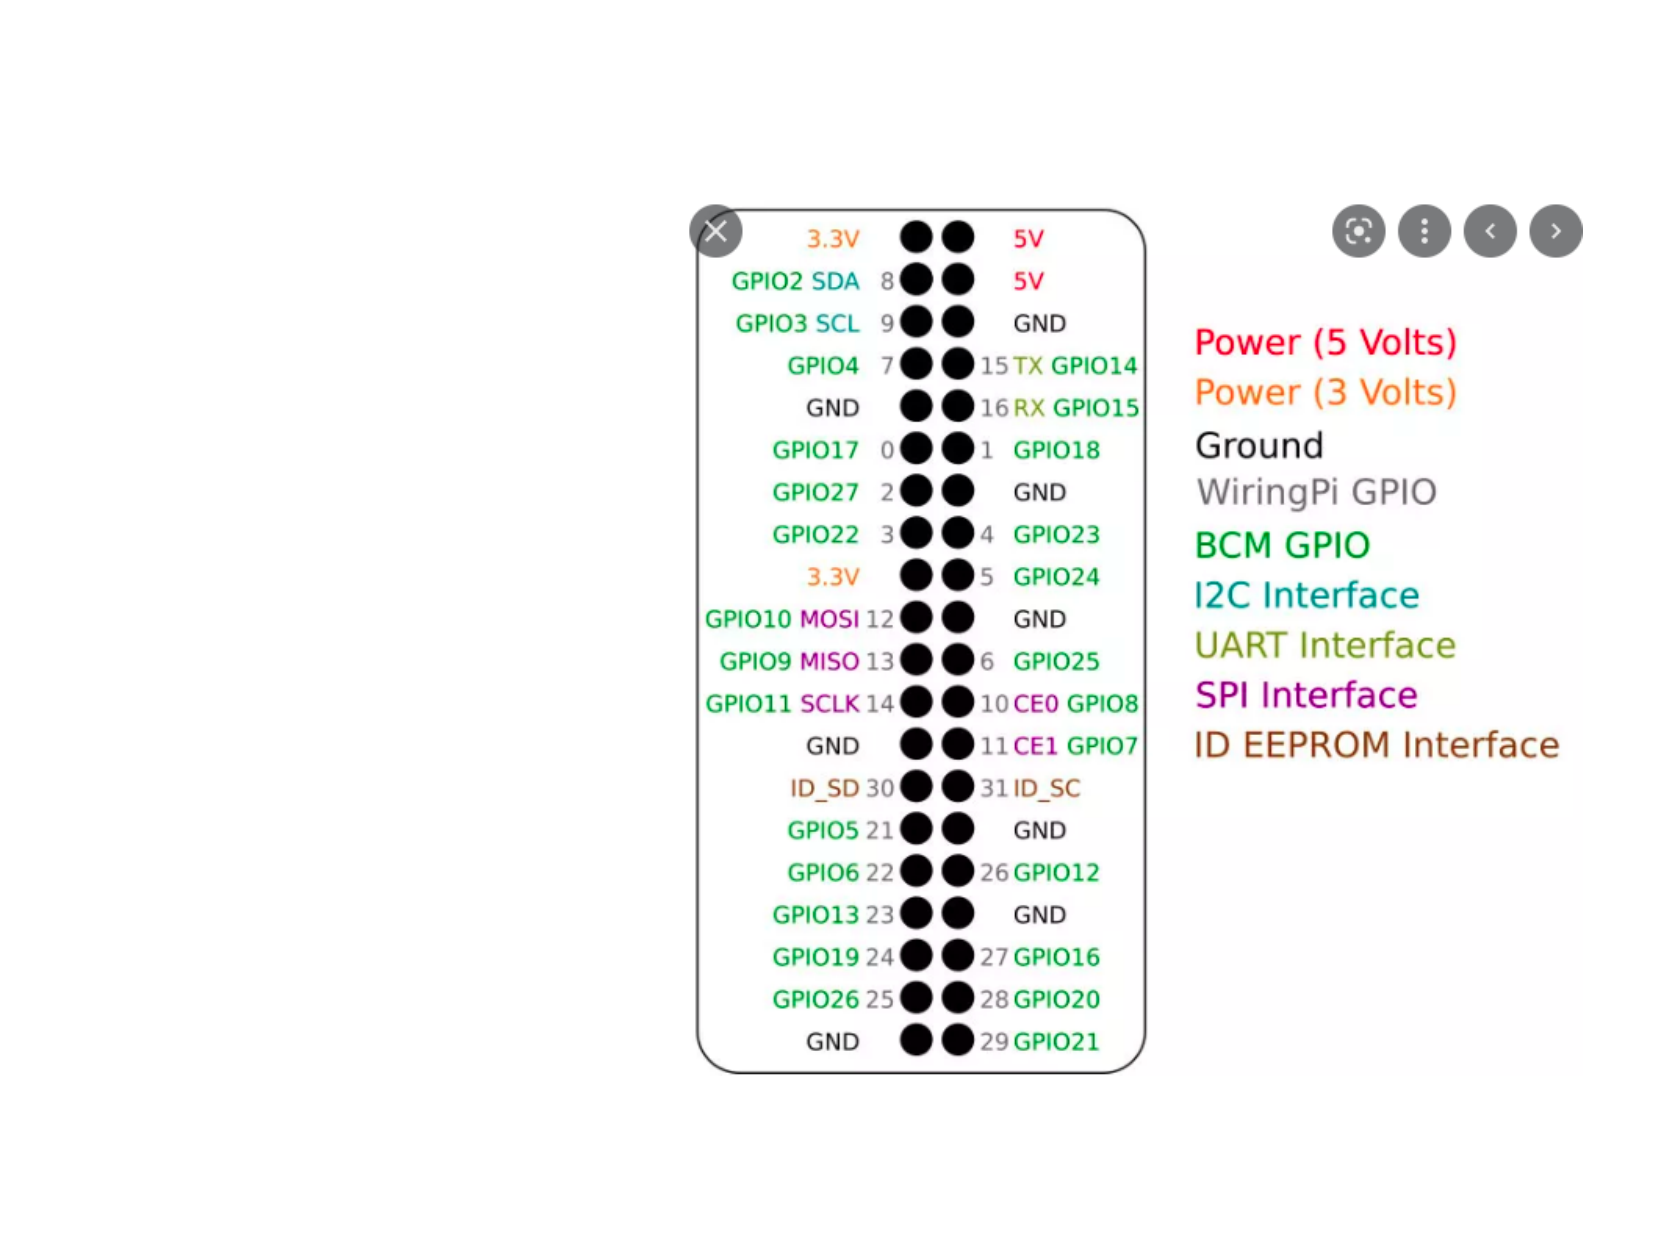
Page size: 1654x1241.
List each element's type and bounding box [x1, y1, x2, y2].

picture [688, 200, 1583, 1076]
